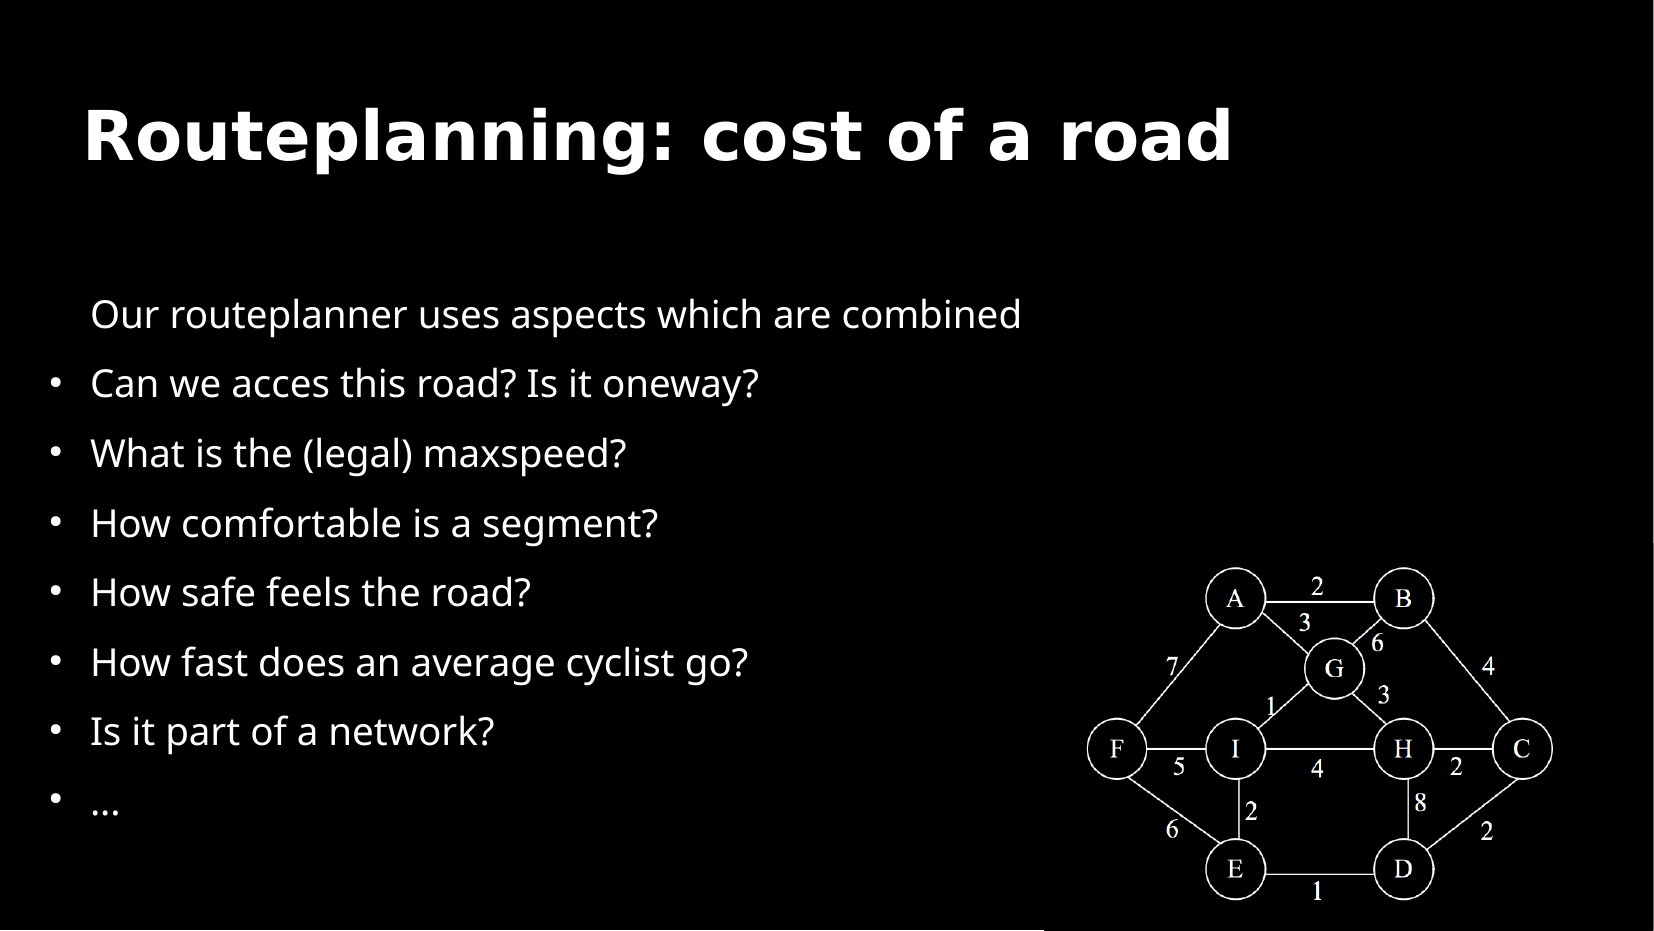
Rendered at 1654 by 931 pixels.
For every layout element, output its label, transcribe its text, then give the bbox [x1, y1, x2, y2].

list Our routeplanner uses aspects which are combined Can we acces this road? Is it oneway? What is the (legal) maxspeed? How comfortable is a segment? How safe feels the road? How fast does an average cyclist go? Is it part of a network? ... [35, 217, 1524, 827]
picture [1044, 543, 1654, 931]
title Routeplanning: cost of a road [82, 59, 1571, 215]
